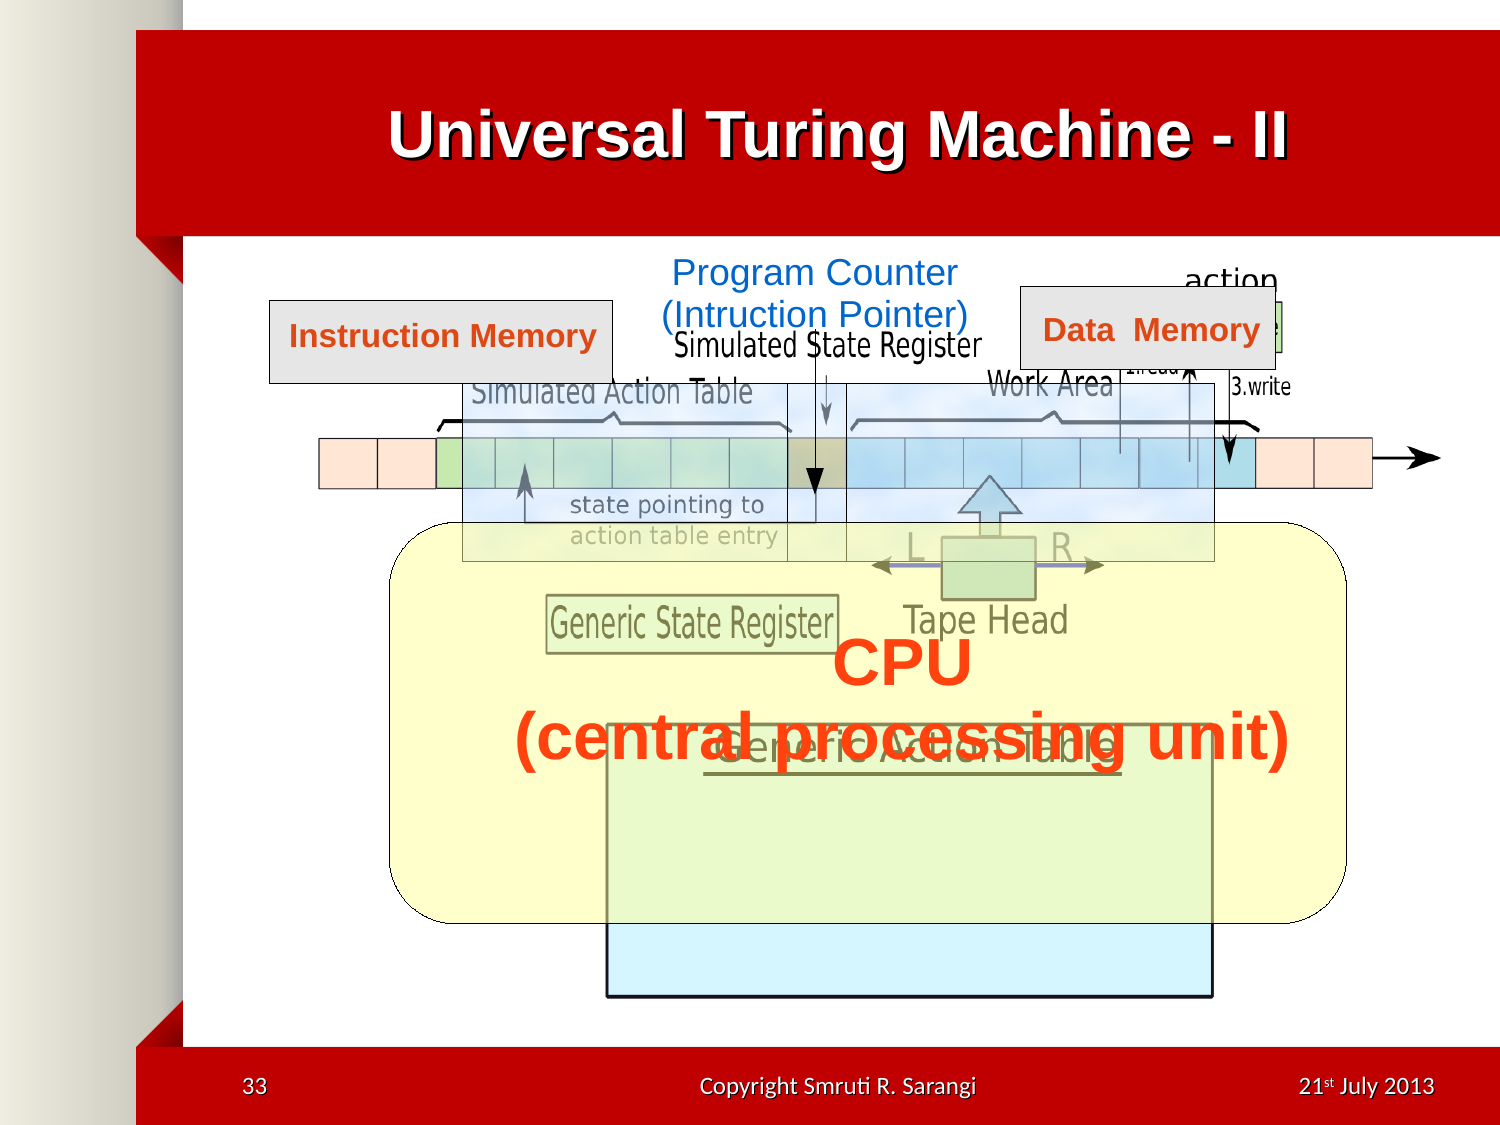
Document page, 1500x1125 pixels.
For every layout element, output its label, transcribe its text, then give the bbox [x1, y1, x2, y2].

title Universal Turing Machine - II [230, 57, 1447, 211]
text_box [269, 300, 1347, 924]
text_box [1020, 286, 1276, 370]
text_box Instruction Memory [274, 310, 613, 363]
text_box CPU (central processing unit) [499, 617, 1309, 782]
text_box Data Memory [1028, 304, 1276, 357]
picture [0, 0, 1500, 1125]
text_box Program Counter (Intruction Pointer) [646, 243, 985, 343]
